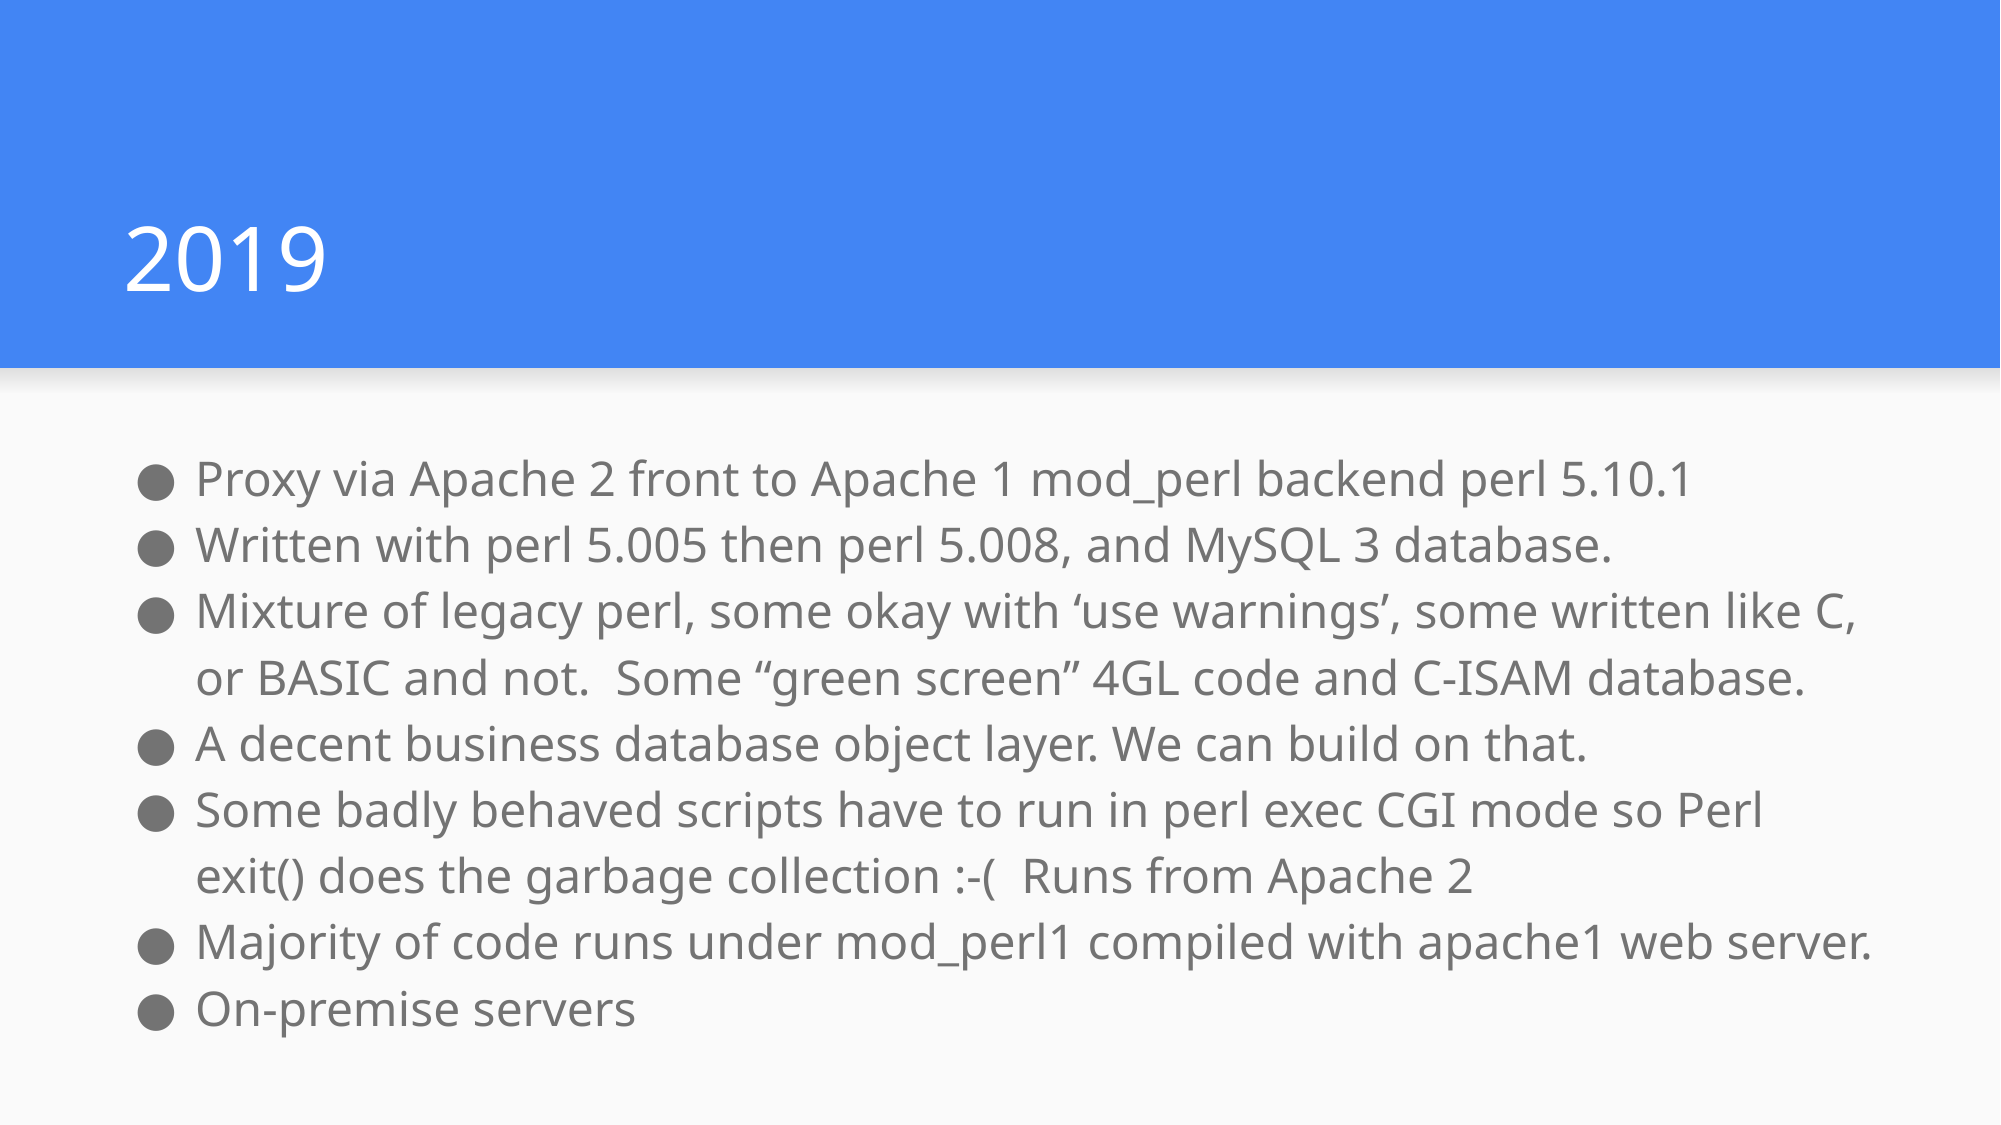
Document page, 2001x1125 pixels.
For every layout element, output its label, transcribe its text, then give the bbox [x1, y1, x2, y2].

title 2019 [103, 161, 1902, 330]
list Proxy via Apache 2 front to Apache 1 mod_perl backend perl 5.10.1 Written with perl 5.005 then perl 5.008, and MySQL 3 database. Mixture of legacy perl, some okay with ‘use warnings’, some written like C, or BASIC and not. Some “green screen” 4GL code and C-ISAM database. A decent business database object layer. We can build on that. Some badly behaved scripts have to run in perl exec CGI mode so Perl exit() does the garbage collection :-( Runs from Apache 2 Majority of code runs under mod_perl1 compiled with apache1 web server. On-premise servers [103, 419, 1902, 1083]
